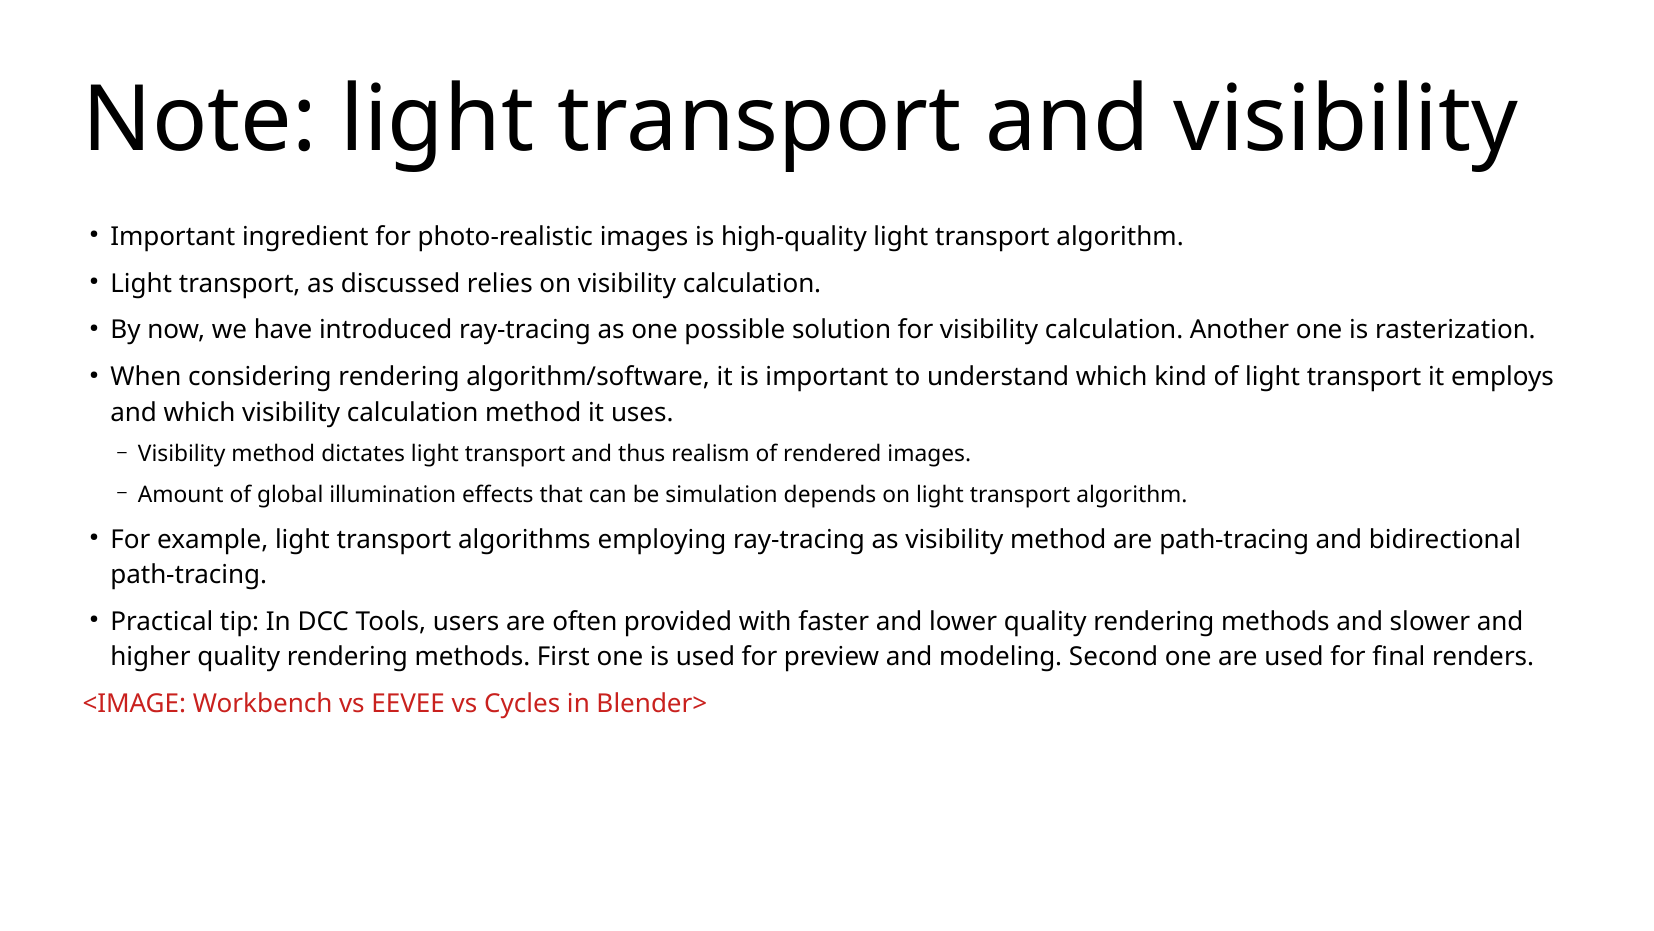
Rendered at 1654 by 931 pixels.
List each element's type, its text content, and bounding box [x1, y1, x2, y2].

title Note: light transport and visibility [82, 37, 1571, 193]
list Important ingredient for photo-realistic images is high-quality light transport algorithm. Light transport, as discussed relies on visibility calculation. By now, we have introduced ray-tracing as one possible solution for visibility calculation. Another one is rasterization. When considering rendering algorithm/software, it is important to understand which kind of light transport it employs and which visibility calculation method it uses. Visibility method dictates light transport and thus realism of rendered images. Amount of global illumination effects that can be simulation depends on light transport algorithm. For example, light transport algorithms employing ray-tracing as visibility method are path-tracing and bidirectional path-tracing. Practical tip: In DCC Tools, users are often provided with faster and lower quality rendering methods and slower and higher quality rendering methods. First one is used for preview and modeling. Second one are used for final renders. <IMAGE: Workbench vs EEVEE vs Cycles in Blender> [82, 217, 1571, 758]
